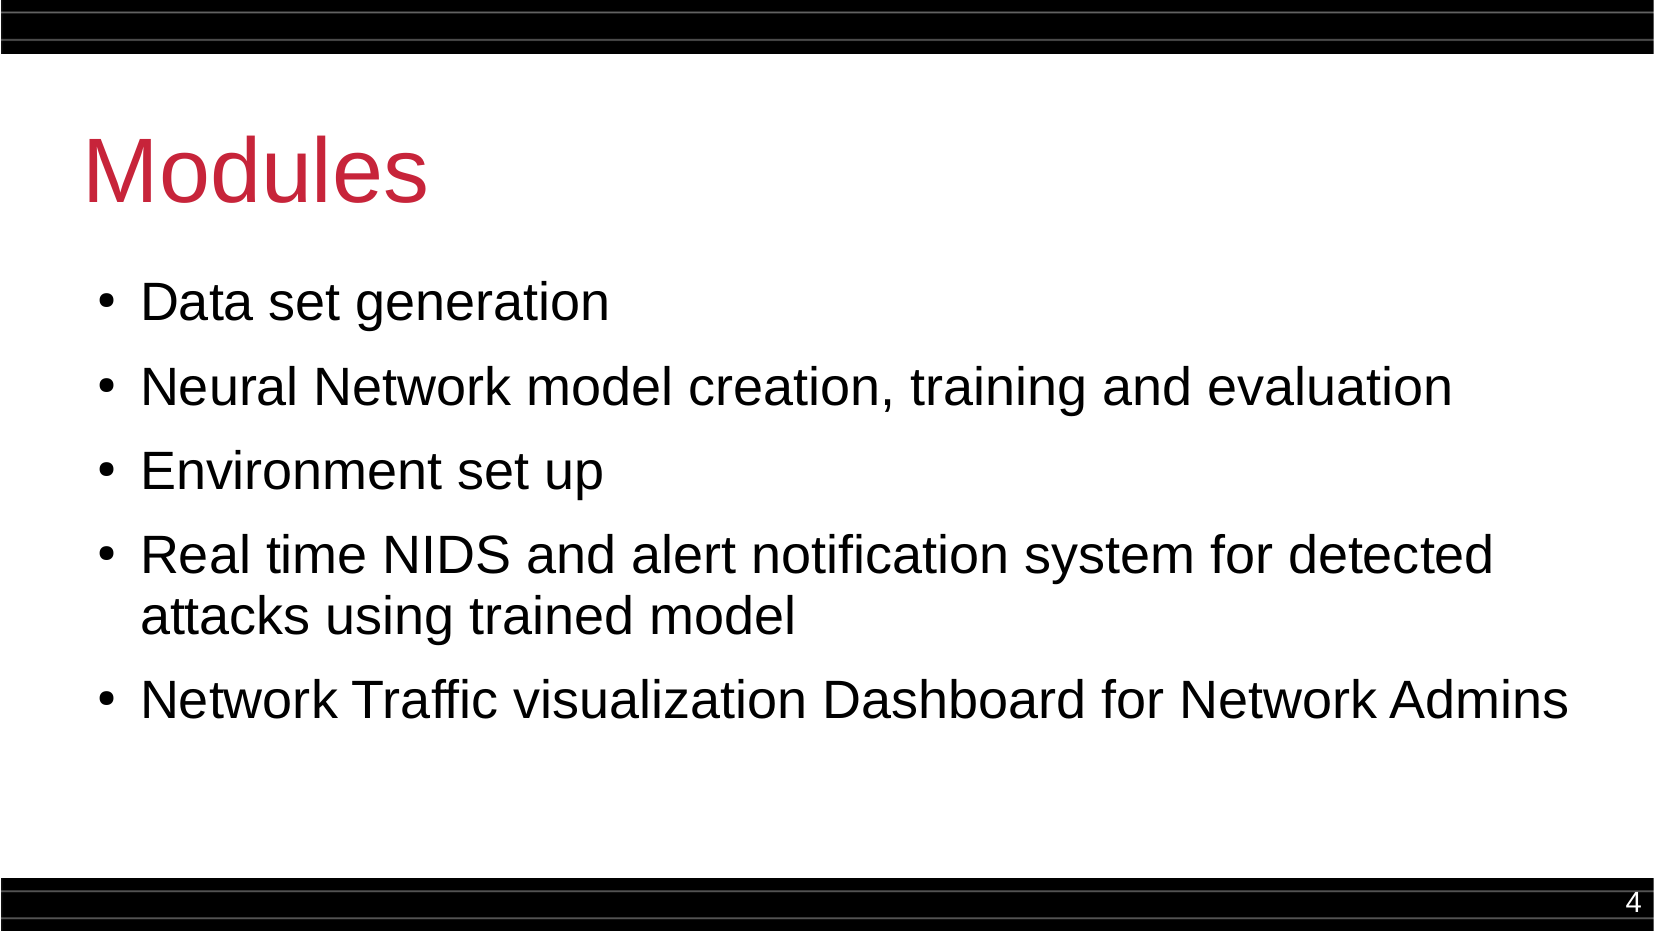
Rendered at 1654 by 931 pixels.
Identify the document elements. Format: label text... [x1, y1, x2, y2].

list Data set generation Neural Network model creation, training and evaluation Environment set up Real time NIDS and alert notification system for detected attacks using trained model Network Traffic visualization Dashboard for Network Admins [82, 271, 1571, 758]
picture [1, 0, 1654, 54]
picture [1, 878, 1654, 931]
title Modules [82, 92, 1571, 249]
